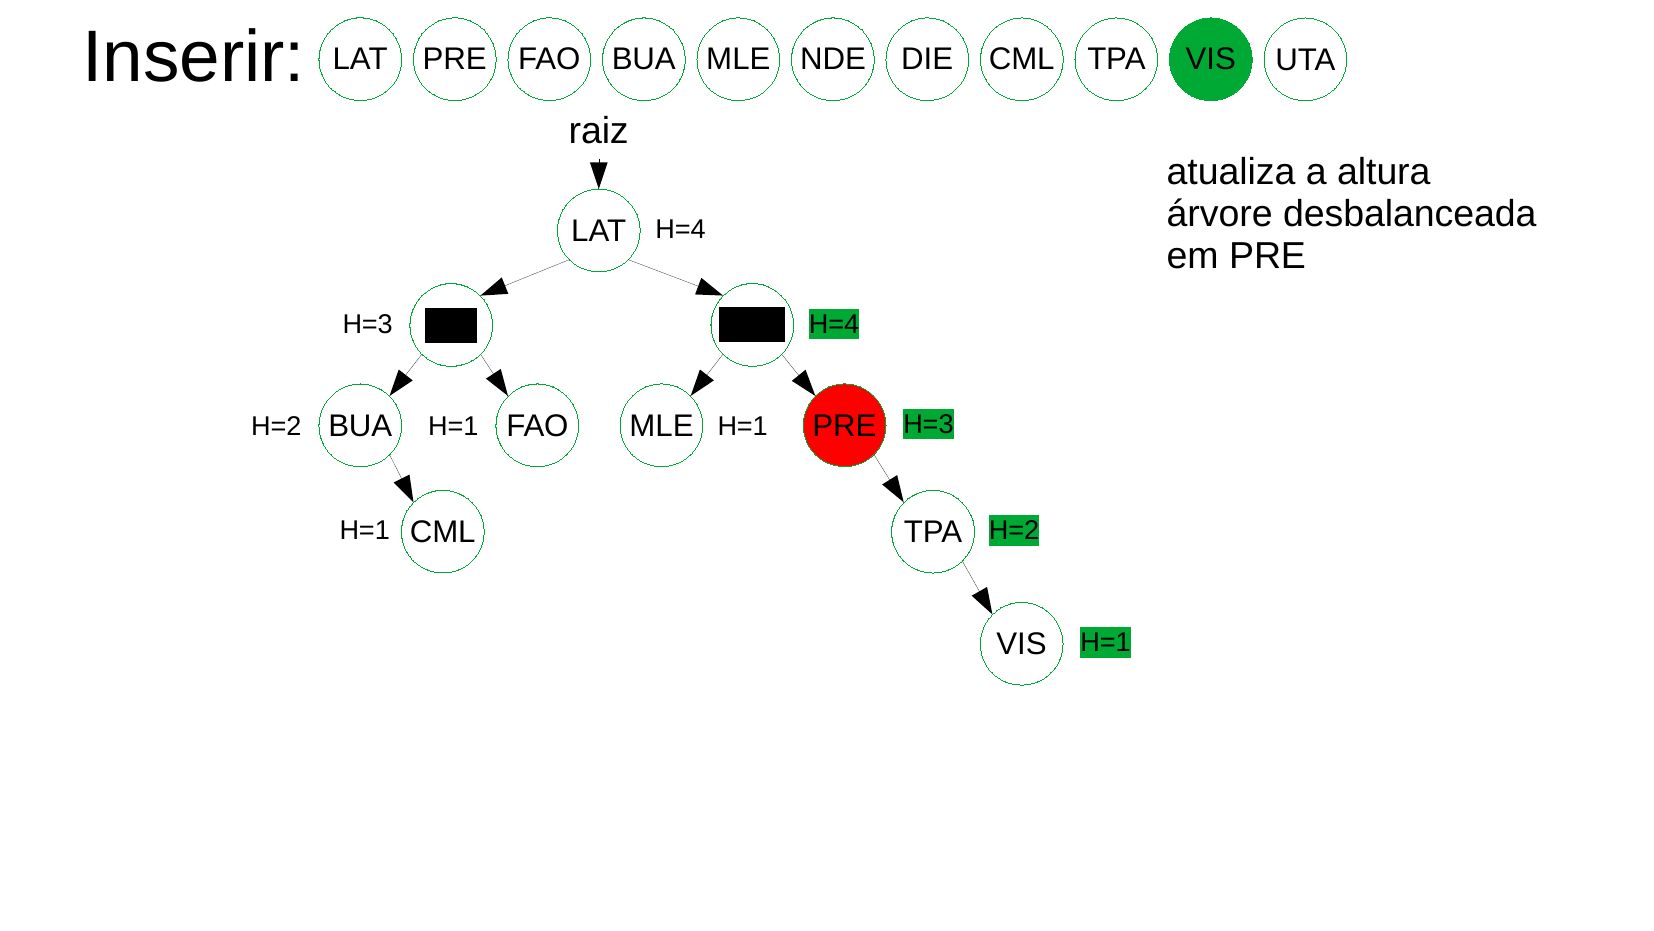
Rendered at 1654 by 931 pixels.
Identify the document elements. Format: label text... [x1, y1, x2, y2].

text_box NDE [711, 283, 794, 367]
text_box PRE [803, 383, 887, 467]
text_box LAT [318, 17, 402, 101]
text_box CML [980, 17, 1064, 101]
text_box MLE [620, 383, 702, 467]
text_box H=1 [324, 507, 405, 553]
text_box BUA [318, 383, 402, 467]
text_box raiz [553, 102, 644, 160]
text_box H=4 [794, 301, 875, 347]
title Inserir: [82, 0, 319, 134]
text_box PRE [413, 17, 497, 101]
text_box TPA [1074, 17, 1158, 101]
text_box FAO [495, 383, 579, 467]
text_box H=3 [327, 301, 408, 347]
text_box TPA [891, 490, 975, 574]
text_box VIS [1169, 17, 1253, 101]
text_box atualiza a altura árvore desbalanceada em PRE [1151, 142, 1552, 284]
text_box MLE [696, 17, 780, 101]
text_box H=1 [1065, 619, 1146, 666]
text_box H=1 [702, 403, 783, 449]
text_box VIS [980, 602, 1064, 686]
text_box FAO [507, 17, 591, 101]
text_box LAT [557, 189, 640, 272]
text_box DIE [409, 283, 493, 367]
text_box DIE [885, 17, 969, 101]
text_box NDE [791, 17, 875, 101]
text_box UTA [1264, 17, 1347, 101]
text_box H=1 [413, 403, 494, 449]
text_box BUA [602, 17, 686, 101]
text_box H=4 [640, 206, 721, 252]
text_box CML [401, 490, 485, 573]
text_box H=2 [236, 403, 317, 449]
text_box H=2 [974, 507, 1055, 553]
text_box H=3 [888, 401, 969, 447]
